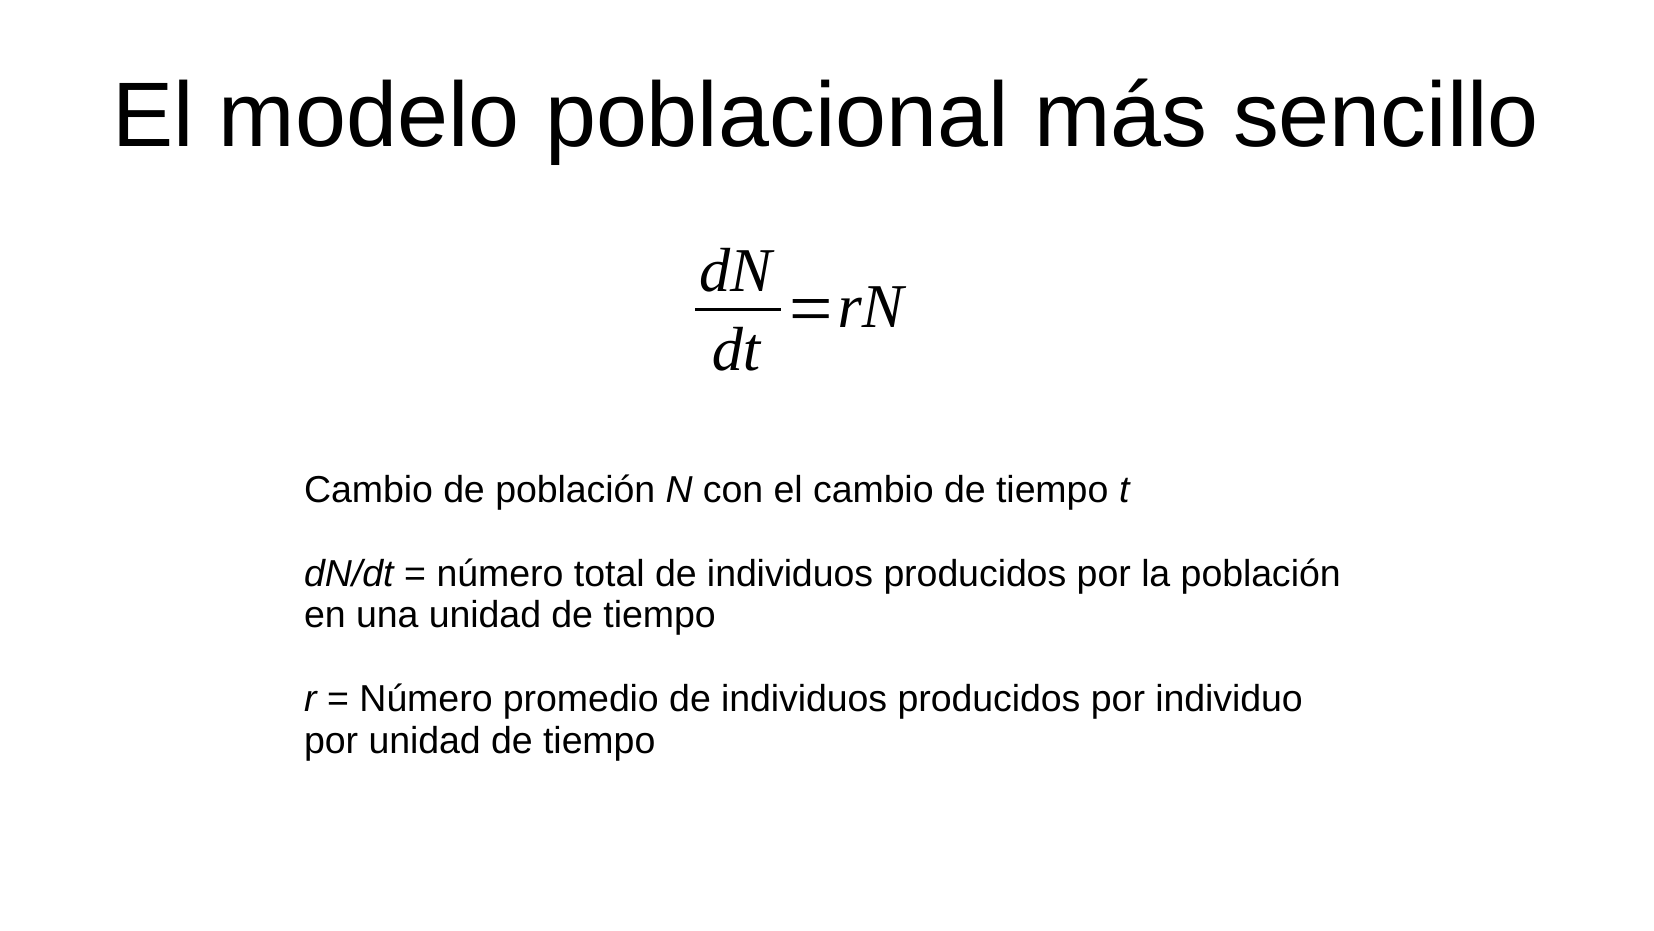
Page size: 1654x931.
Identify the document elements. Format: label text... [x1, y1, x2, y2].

chart [686, 236, 916, 384]
text_box Cambio de población N con el cambio de tiempo t dN/dt = número total de individuos producidos por la población en una unidad de tiempo r = Número promedio de individuos producidos por individuo por unidad de tiempo [289, 460, 1382, 770]
title El modelo poblacional más sencillo [82, 37, 1571, 193]
